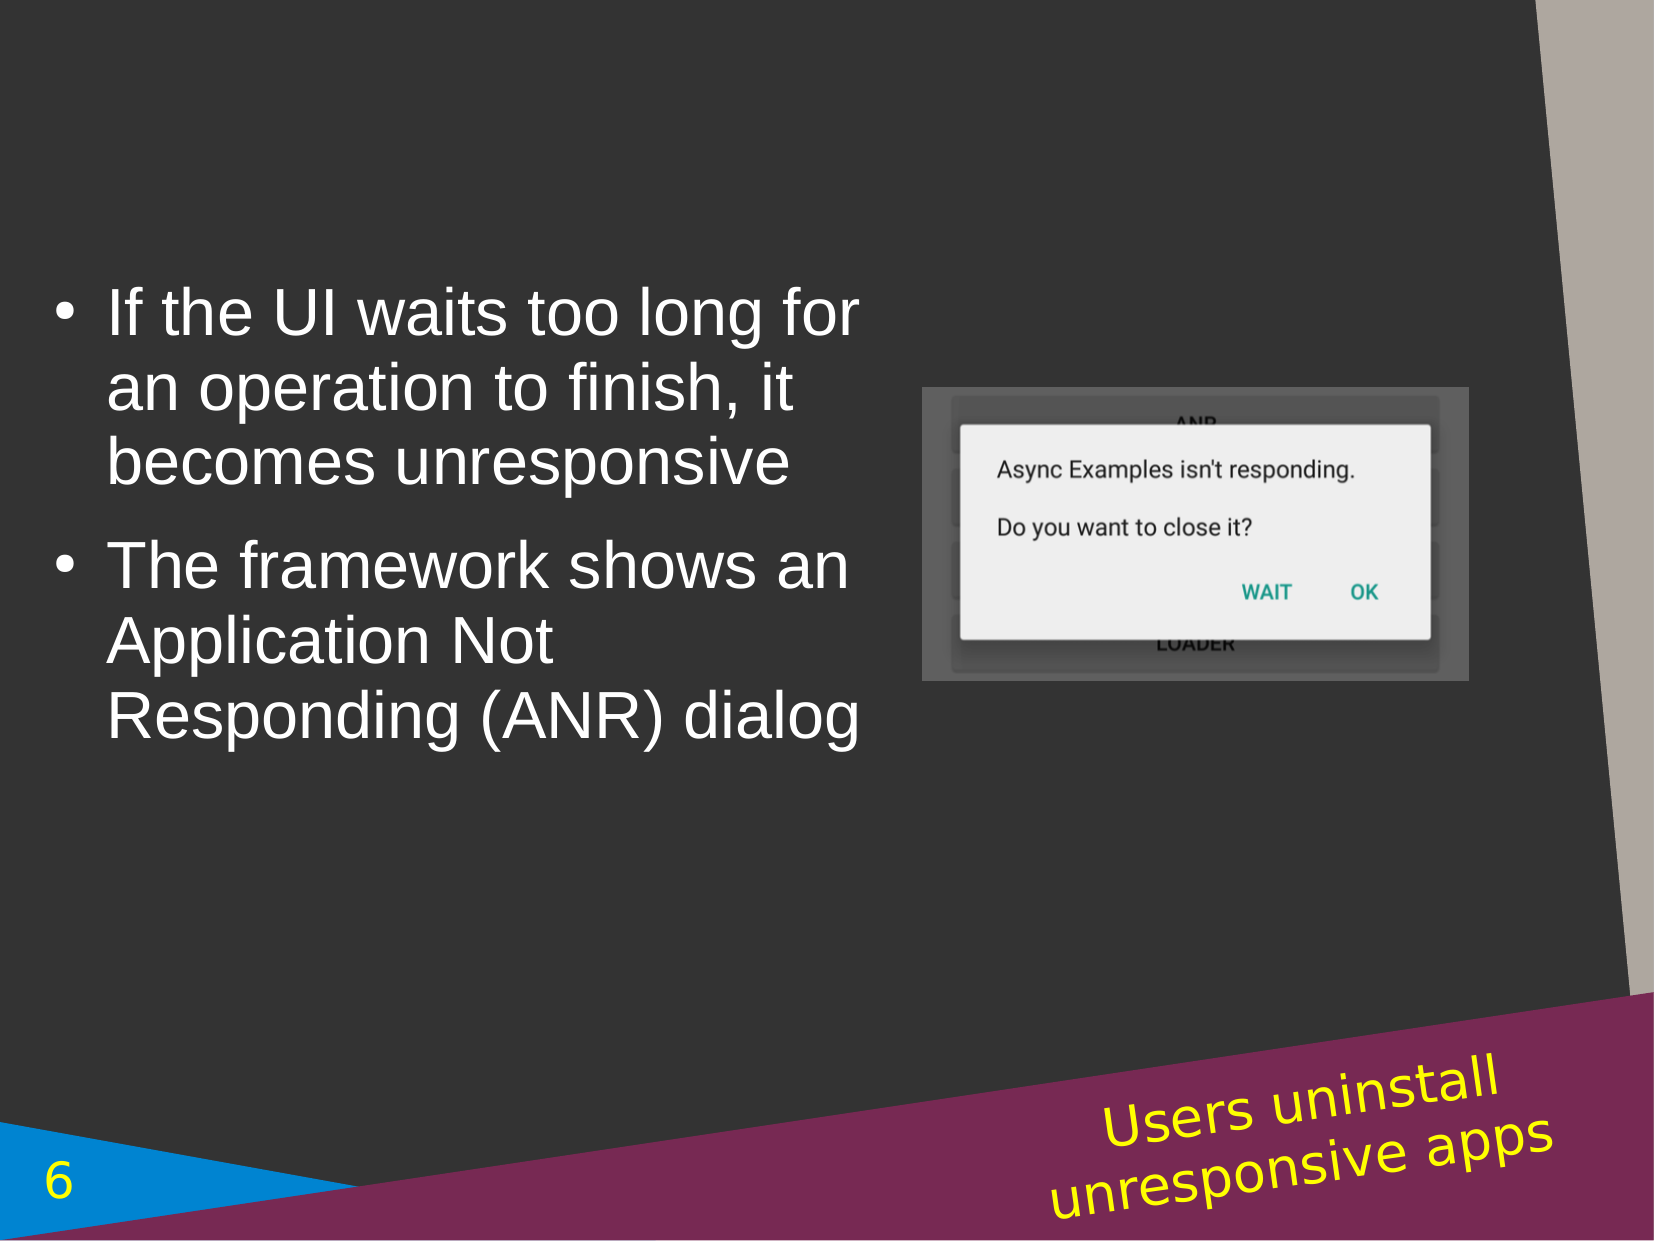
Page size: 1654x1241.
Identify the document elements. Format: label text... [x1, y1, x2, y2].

title Users uninstall unresponsive apps [956, 995, 1654, 1241]
list If the UI waits too long for an operation to finish, it becomes unresponsive The framework shows an Application Not Responding (ANR) dialog [35, 224, 875, 804]
picture [922, 387, 1469, 681]
